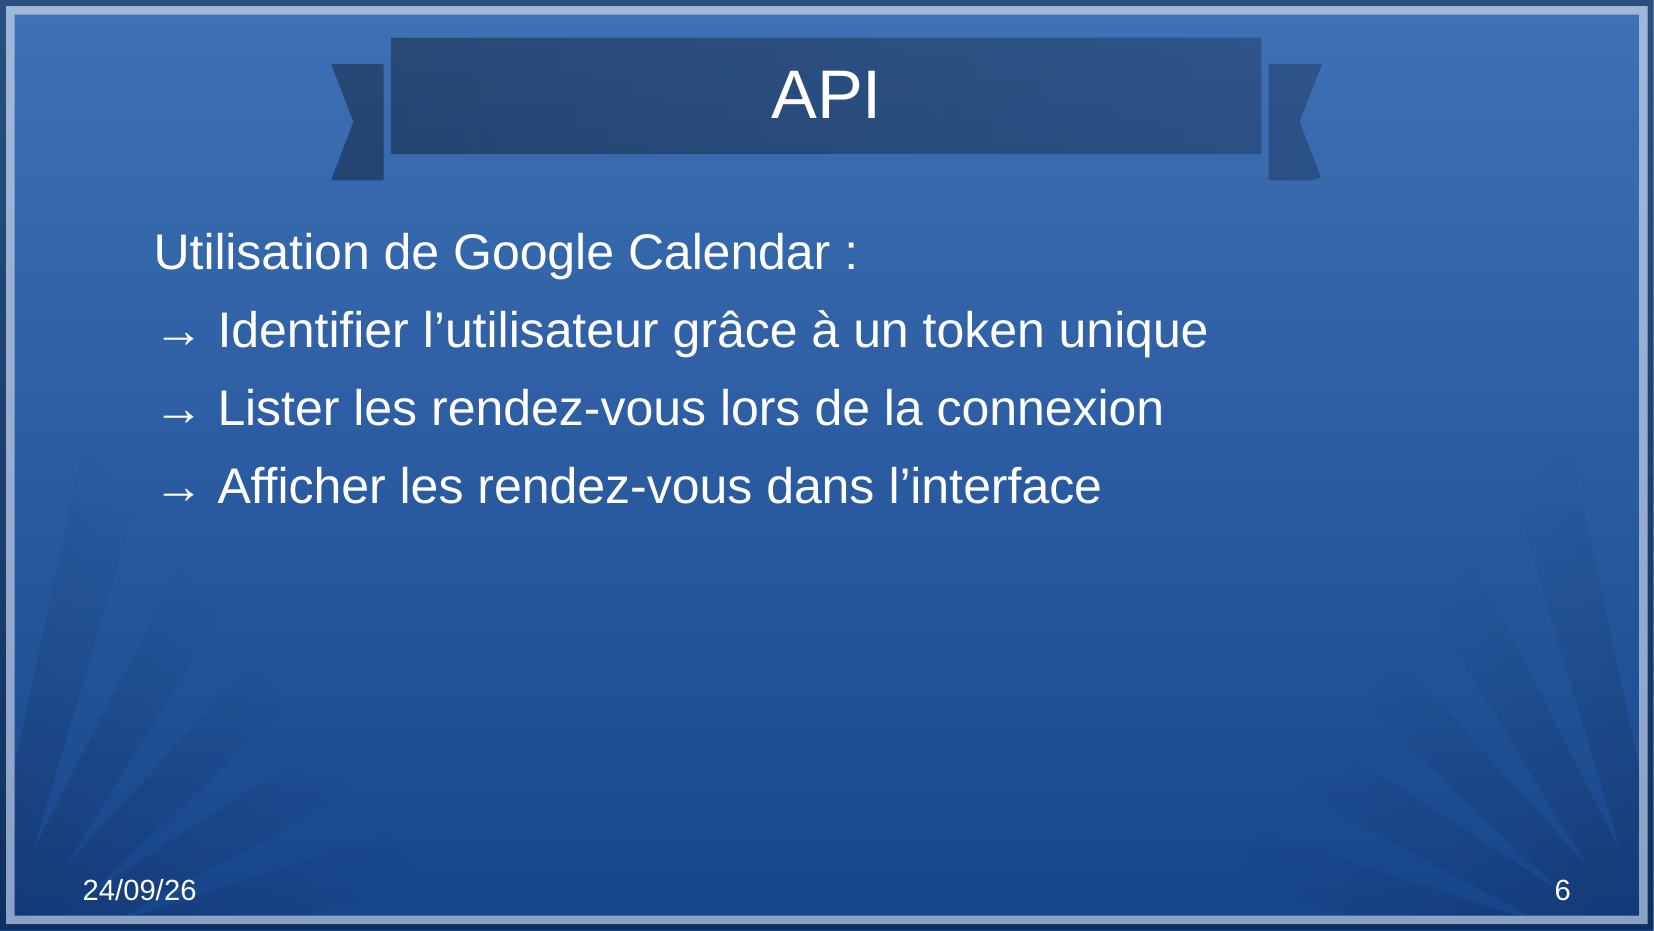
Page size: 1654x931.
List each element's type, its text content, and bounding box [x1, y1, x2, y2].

list Utilisation de Google Calendar : → Identifier l’utilisateur grâce à un token unique → Lister les rendez-vous lors de la connexion → Afficher les rendez-vous dans l’interface [82, 224, 1571, 848]
title API [389, 35, 1264, 154]
